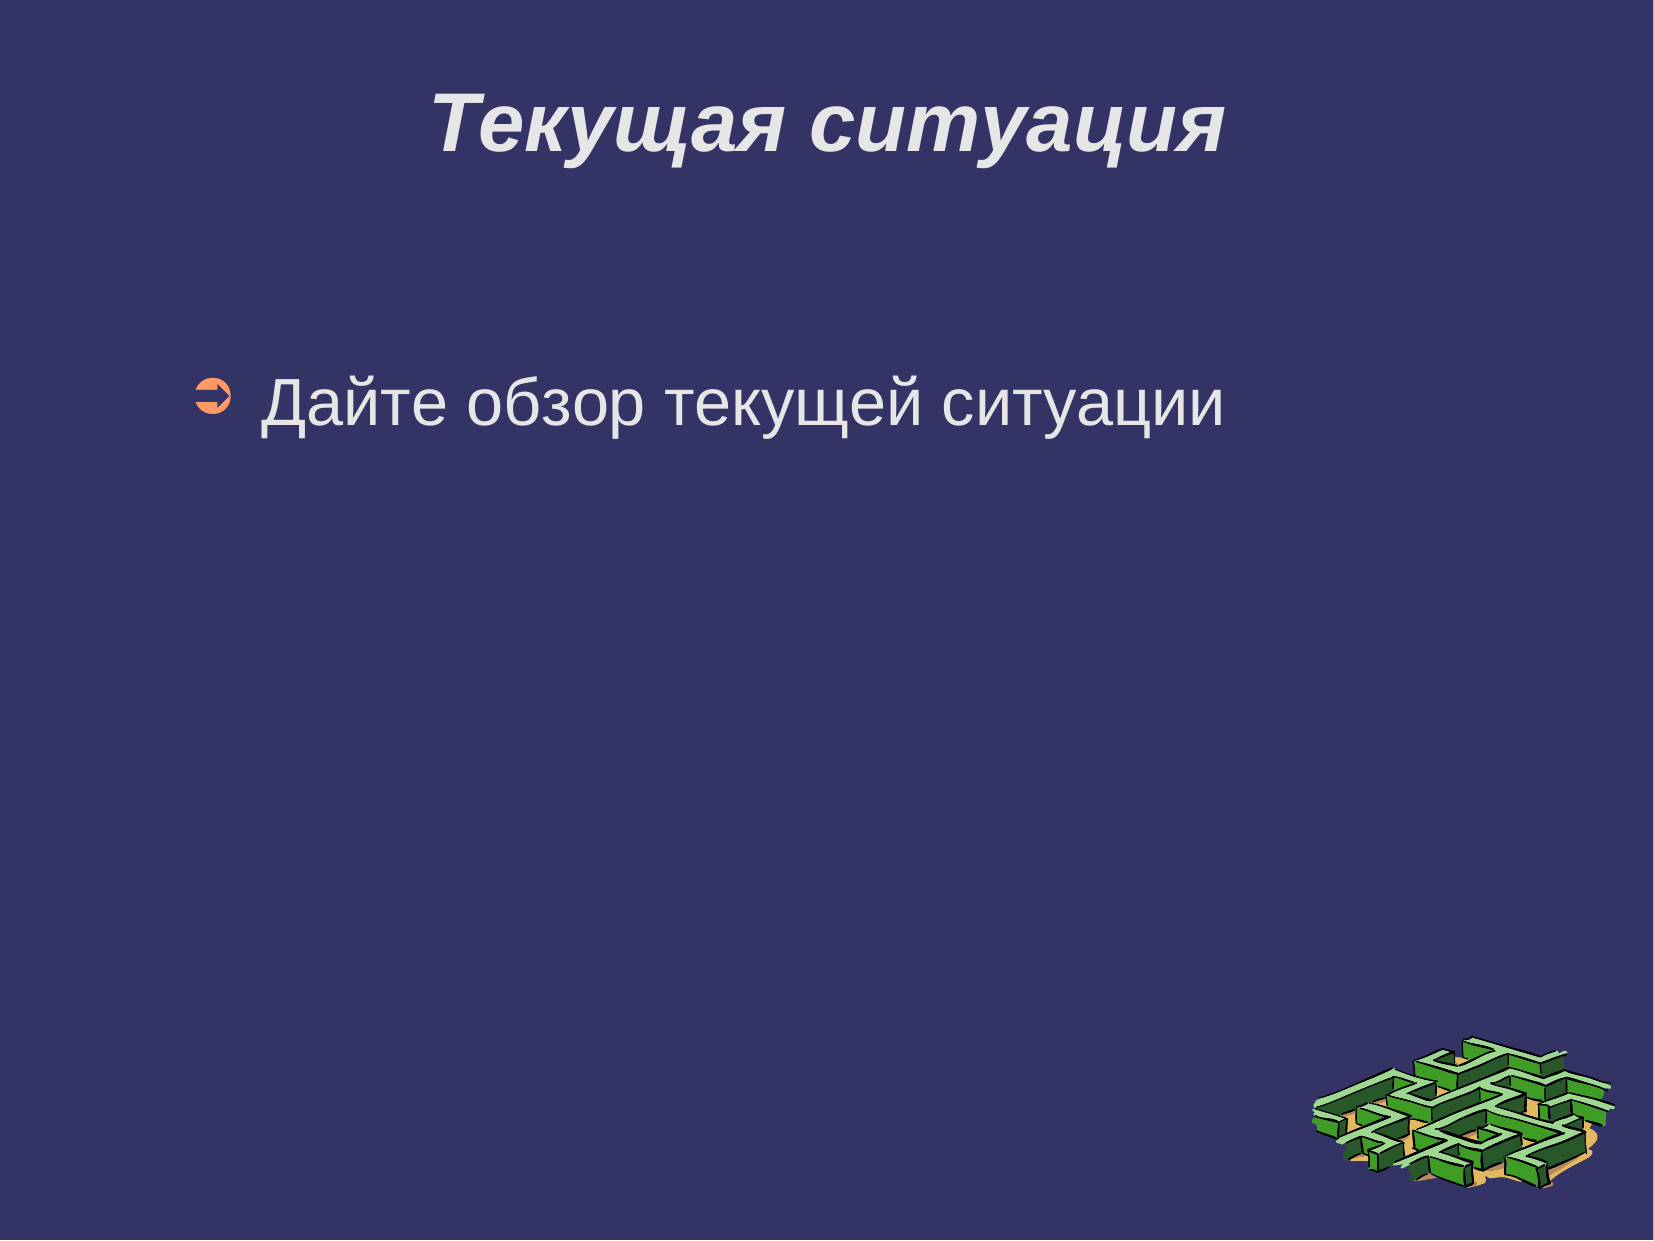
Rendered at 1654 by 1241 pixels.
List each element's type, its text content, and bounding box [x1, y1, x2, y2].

title Текущая ситуация [121, 19, 1534, 227]
list Дайте обзор текущей ситуации [178, 364, 1570, 1147]
